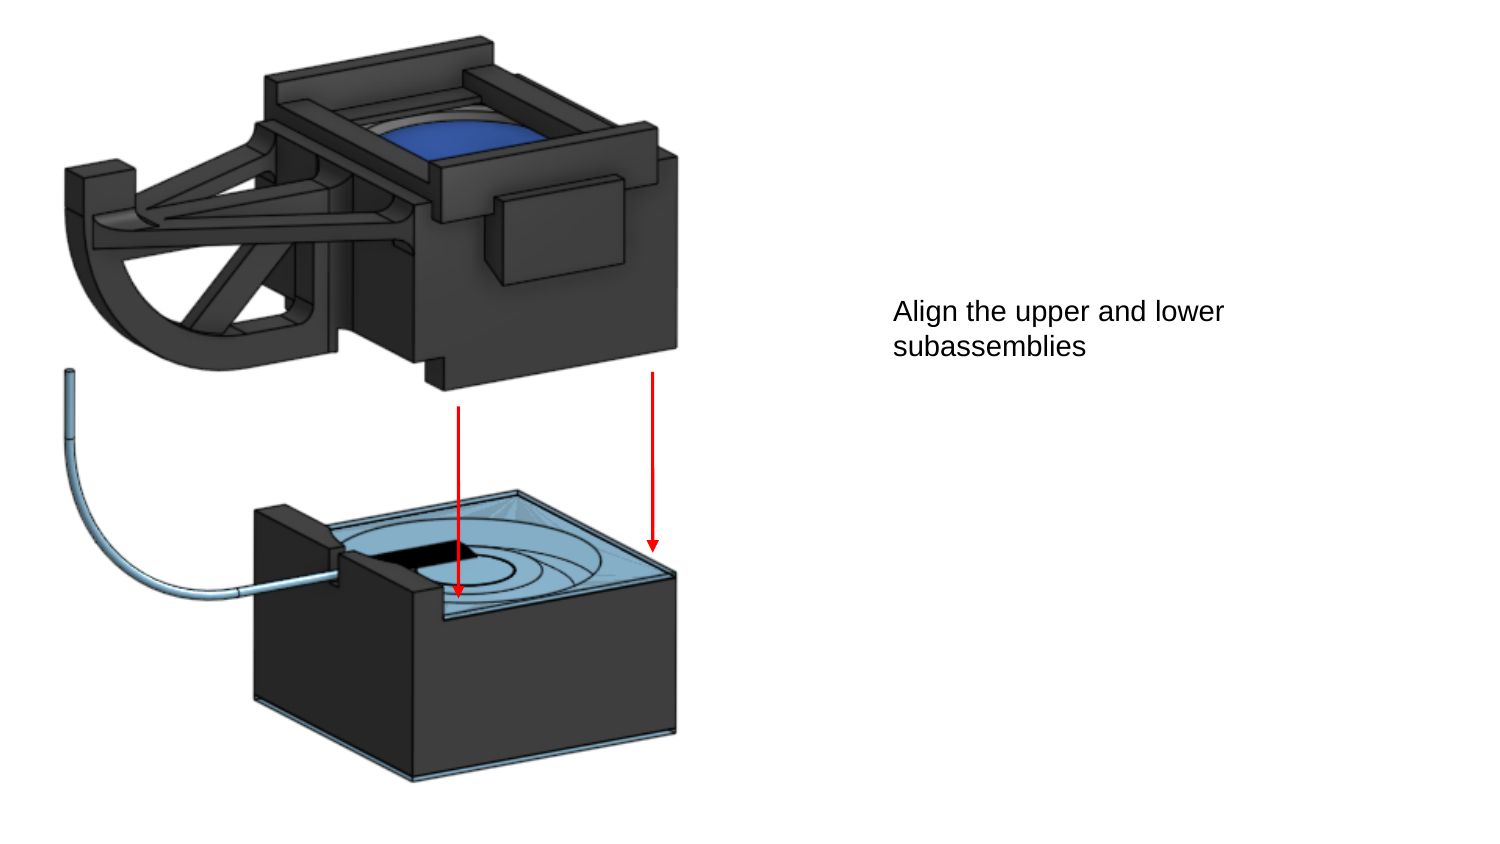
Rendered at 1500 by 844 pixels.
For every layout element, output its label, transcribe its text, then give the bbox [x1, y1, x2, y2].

text_box Align the upper and lower subassemblies [878, 276, 1327, 377]
picture [24, 24, 719, 805]
